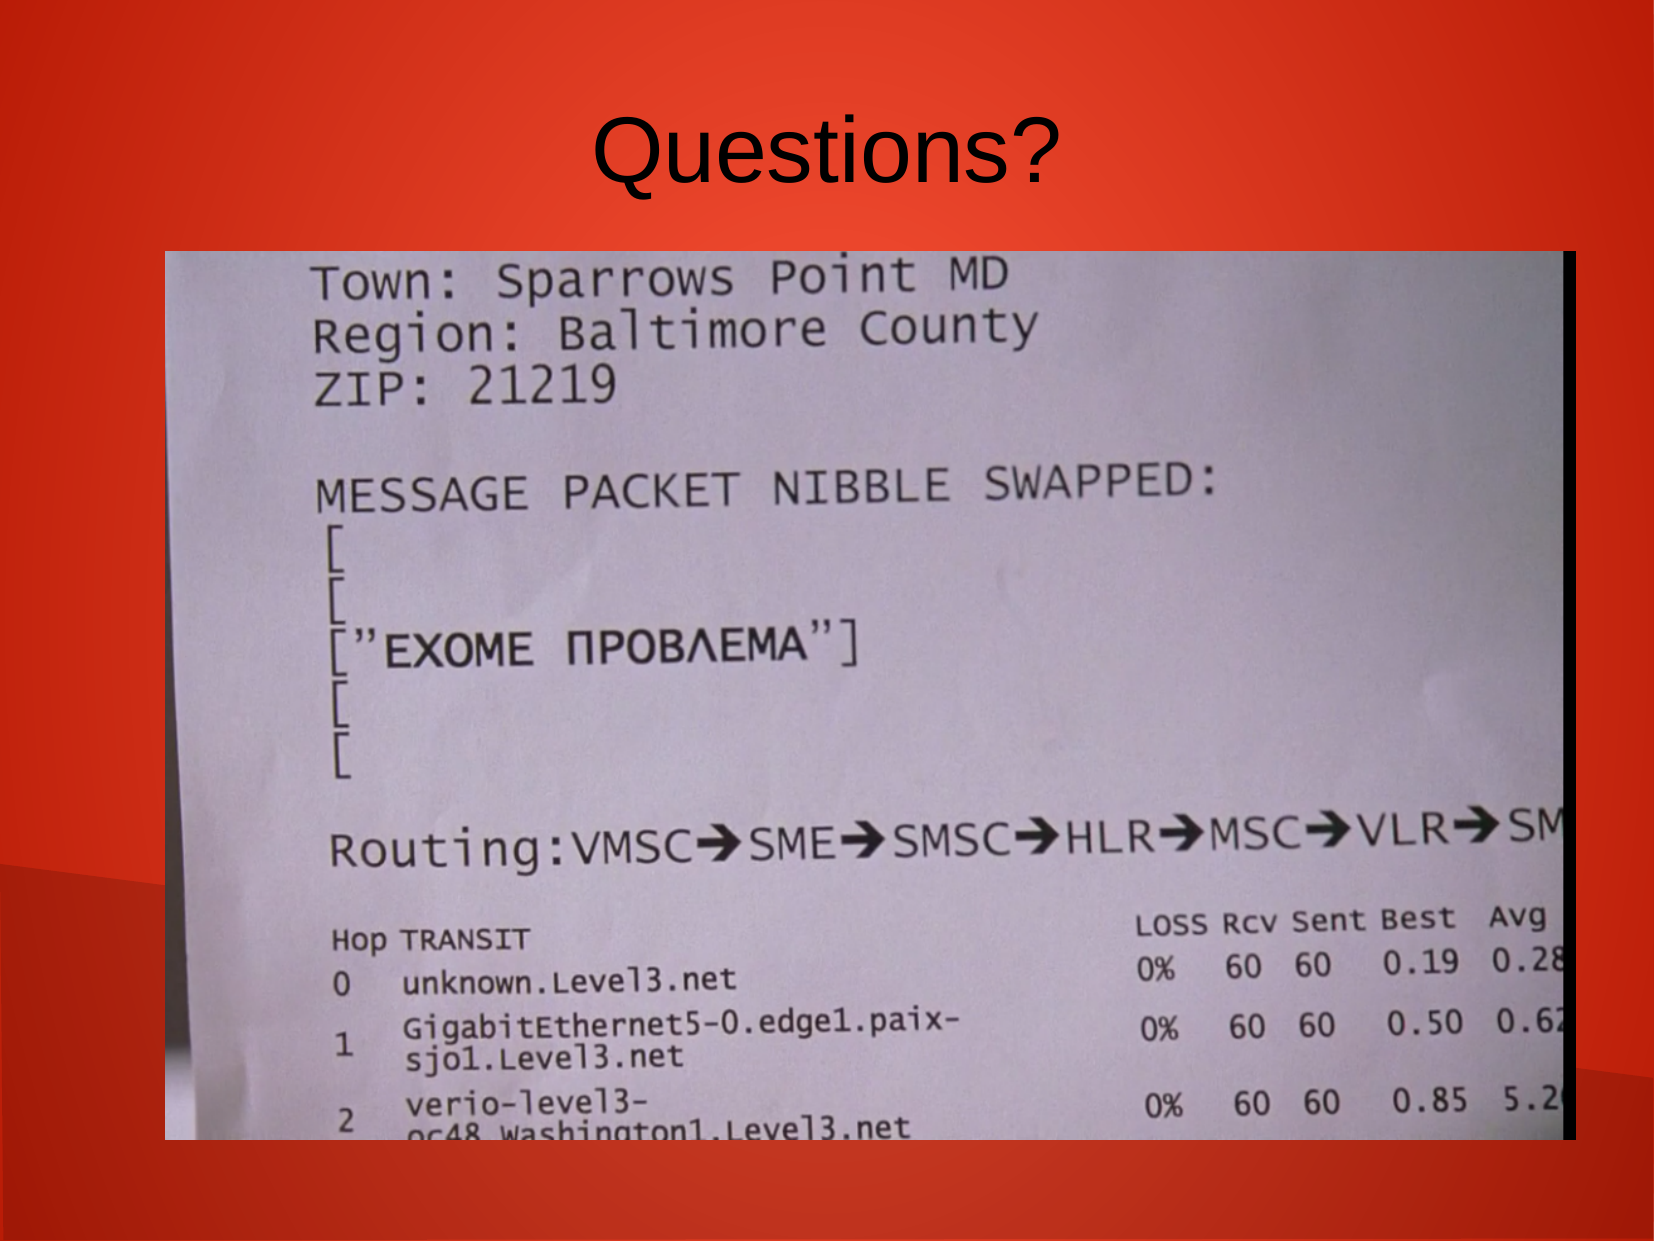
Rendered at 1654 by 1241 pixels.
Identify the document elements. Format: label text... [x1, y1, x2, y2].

title Questions? [82, 47, 1571, 252]
picture [165, 251, 1576, 1141]
